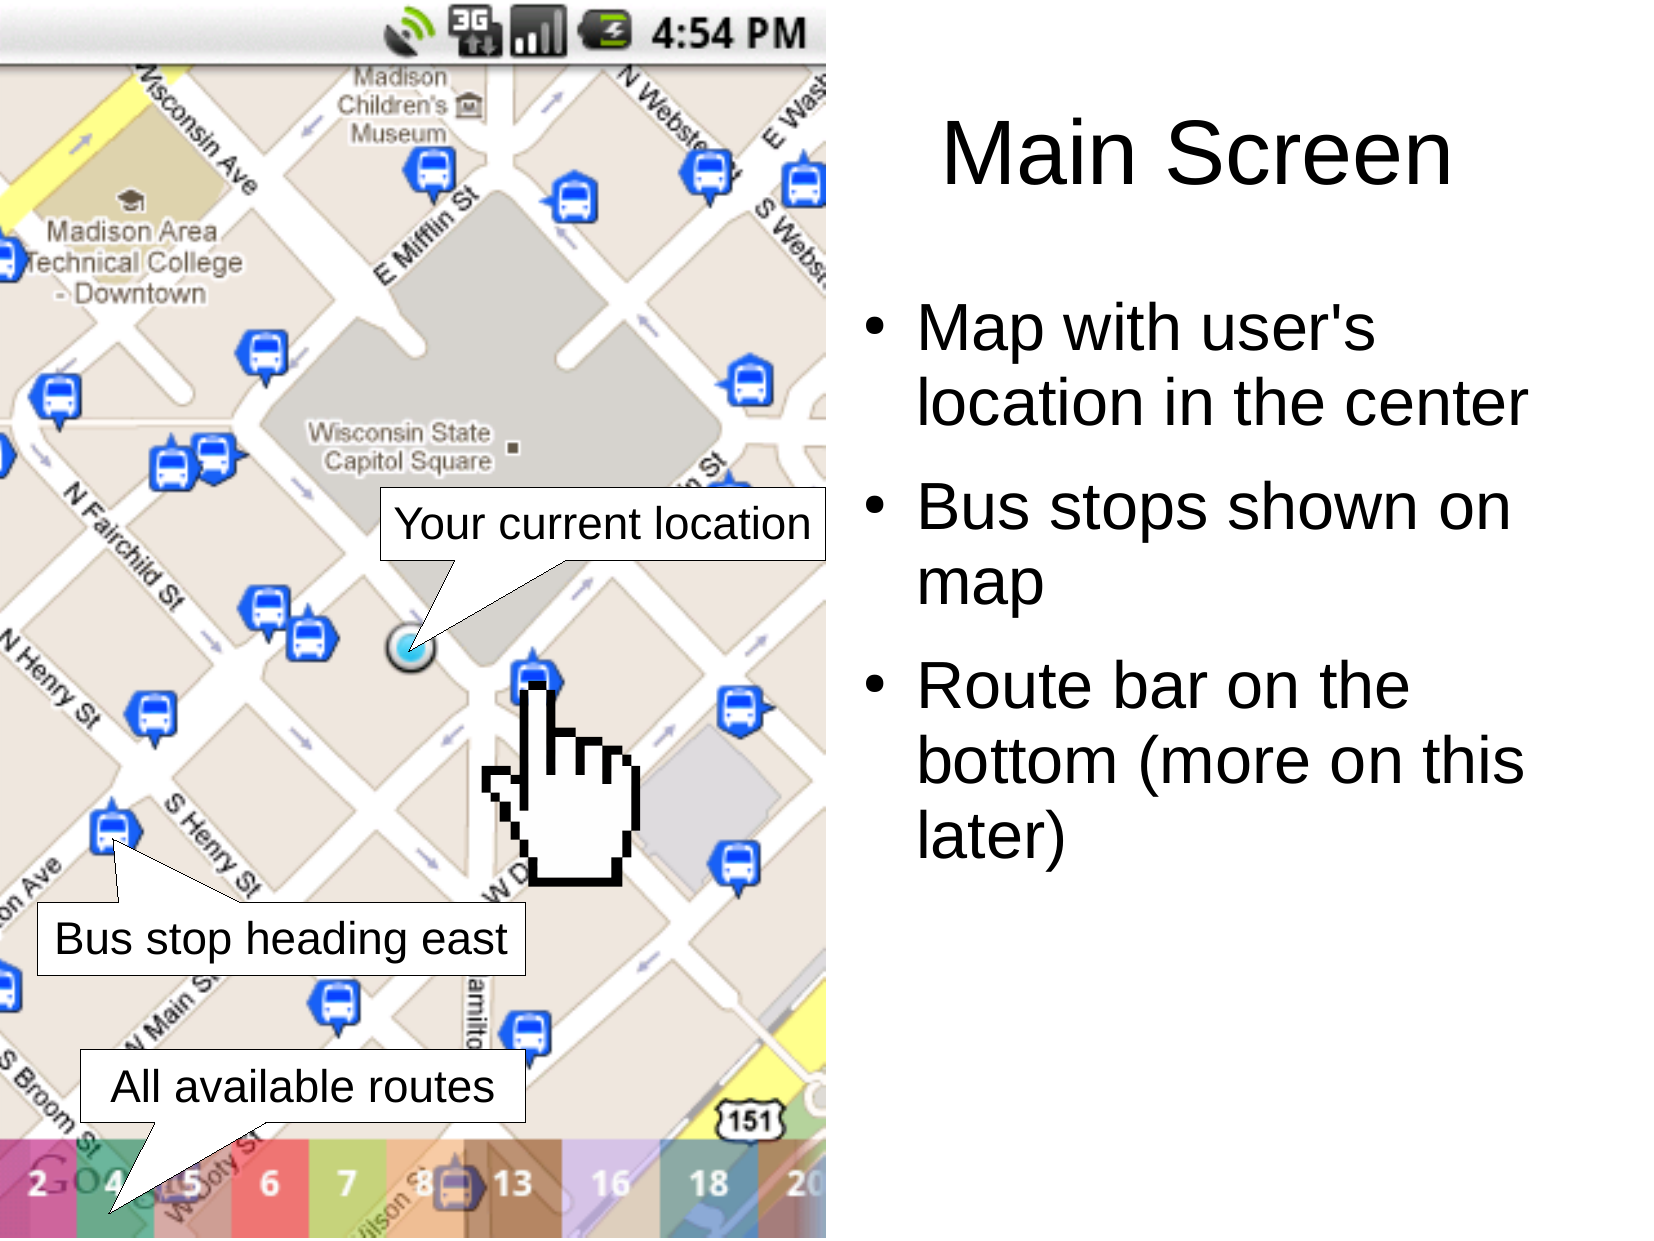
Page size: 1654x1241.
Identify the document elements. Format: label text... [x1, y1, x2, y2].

picture [0, 0, 826, 1238]
text_box Bus stop heading east [37, 838, 526, 976]
text_box Your current location [380, 487, 826, 652]
text_box All available routes [80, 1049, 526, 1214]
title Main Screen [825, 49, 1571, 257]
list Map with user's location in the center Bus stops shown on map Route bar on the bottom (more on this later) [845, 290, 1572, 1109]
